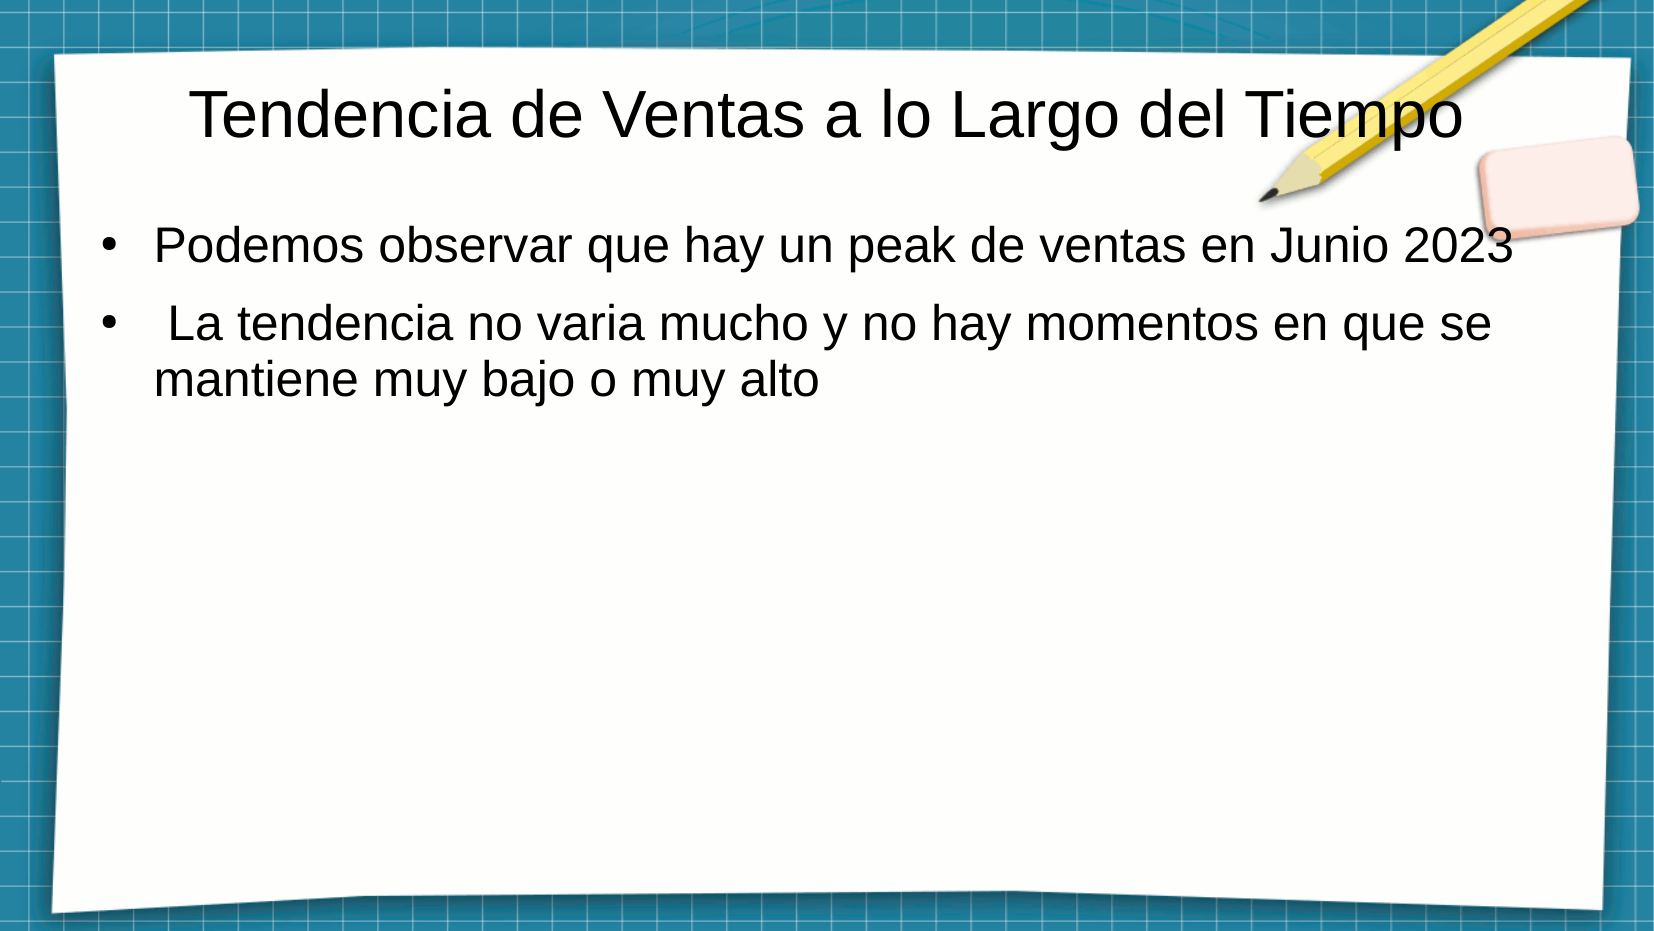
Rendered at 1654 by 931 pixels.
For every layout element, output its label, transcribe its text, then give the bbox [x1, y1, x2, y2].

title Tendencia de Ventas a lo Largo del Tiempo [82, 37, 1571, 193]
list Podemos observar que hay un peak de ventas en Junio 2023 La tendencia no varia mucho y no hay momentos en que se mantiene muy bajo o muy alto [82, 217, 1571, 758]
picture [0, 0, 1654, 931]
